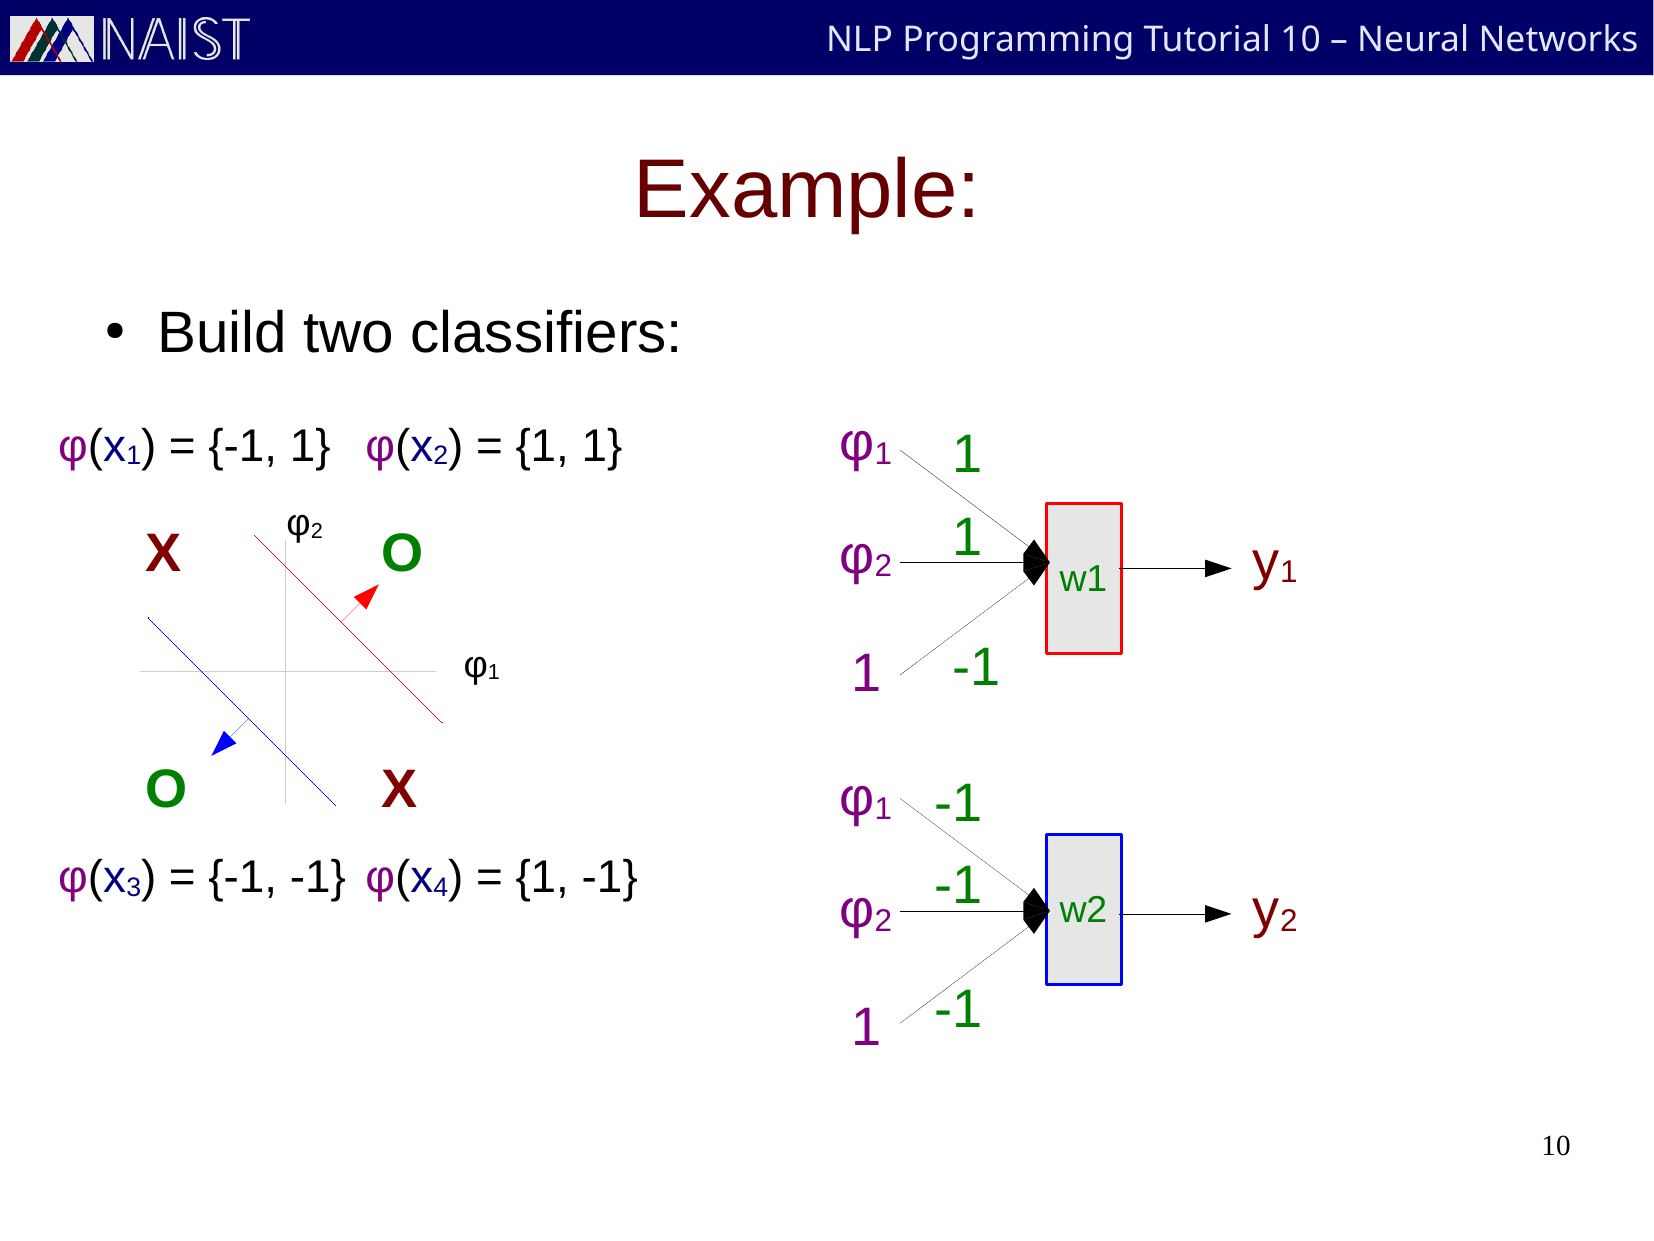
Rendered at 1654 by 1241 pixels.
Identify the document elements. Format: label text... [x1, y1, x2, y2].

picture [10, 16, 94, 62]
text_box φ(x4) = {1, -1} [361, 843, 653, 926]
text_box -1 [919, 764, 998, 841]
text_box φ(x3) = {-1, -1} [43, 843, 361, 926]
text_box φ2 [824, 516, 908, 610]
text_box 1 [937, 416, 998, 492]
text_box φ1 [824, 758, 908, 853]
text_box X [367, 751, 434, 836]
text_box O [130, 751, 203, 827]
picture [102, 17, 251, 60]
text_box y1 [1238, 522, 1313, 616]
text_box y2 [1238, 871, 1313, 965]
text_box 1 [836, 634, 897, 711]
text_box -1 [919, 847, 998, 923]
text_box φ1 [824, 404, 908, 498]
text_box φ2 [824, 871, 908, 965]
text_box w2 [1046, 834, 1122, 985]
text_box -1 [937, 628, 1016, 705]
text_box 1 [836, 989, 897, 1065]
text_box -1 [919, 971, 998, 1047]
text_box 1 [937, 499, 998, 575]
text_box X [130, 515, 197, 591]
text_box φ1 [448, 635, 515, 705]
text_box O [367, 515, 440, 591]
title Example: [75, 92, 1564, 285]
text_box w1 [1046, 503, 1122, 654]
text_box φ(x2) = {1, 1} [350, 412, 638, 494]
text_box φ(x1) = {-1, 1} [43, 412, 346, 494]
list Build two classifiers: [86, 300, 1576, 366]
text_box φ2 [271, 494, 338, 564]
